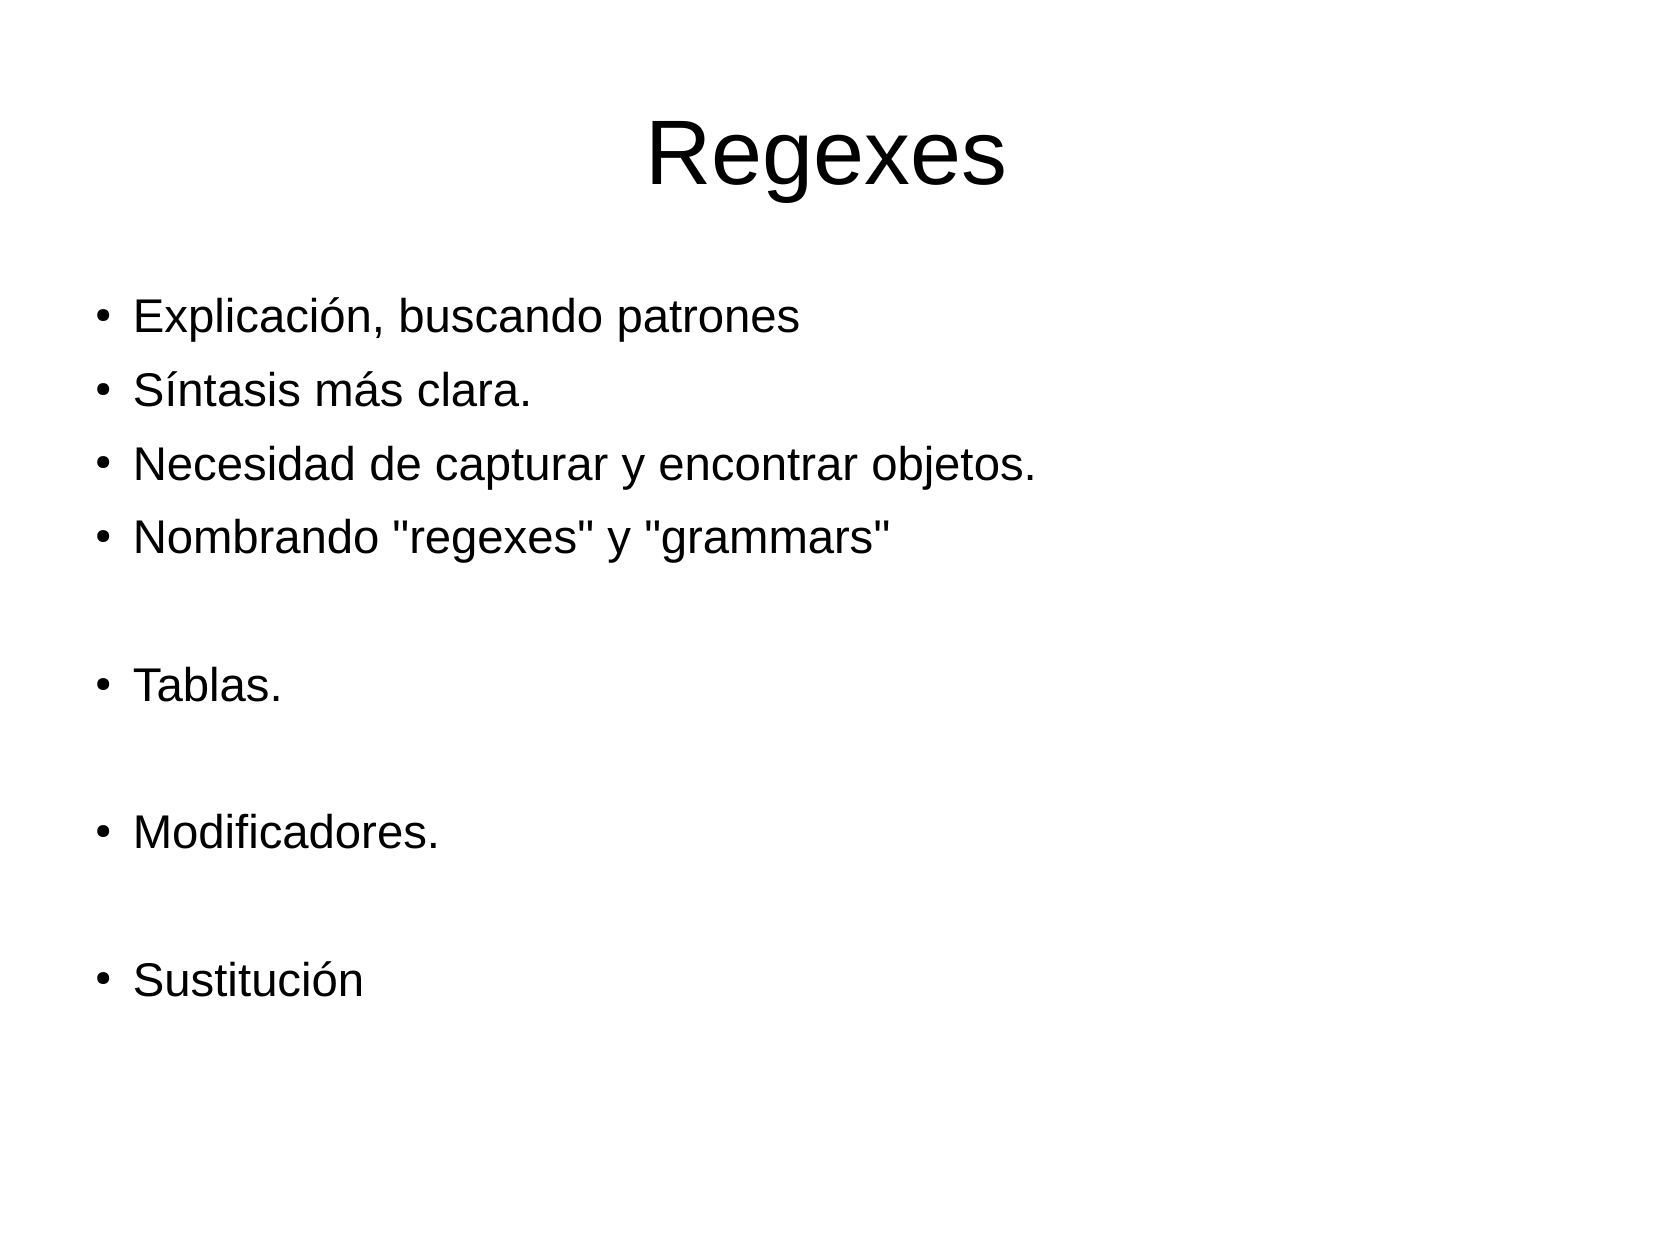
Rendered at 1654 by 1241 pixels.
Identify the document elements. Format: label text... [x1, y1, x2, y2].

list Explicación, buscando patrones Síntasis más clara. Necesidad de capturar y encontrar objetos. Nombrando "regexes" y "grammars" Tablas. Modificadores. Sustitución [82, 290, 1538, 1010]
title Regexes [82, 49, 1571, 257]
